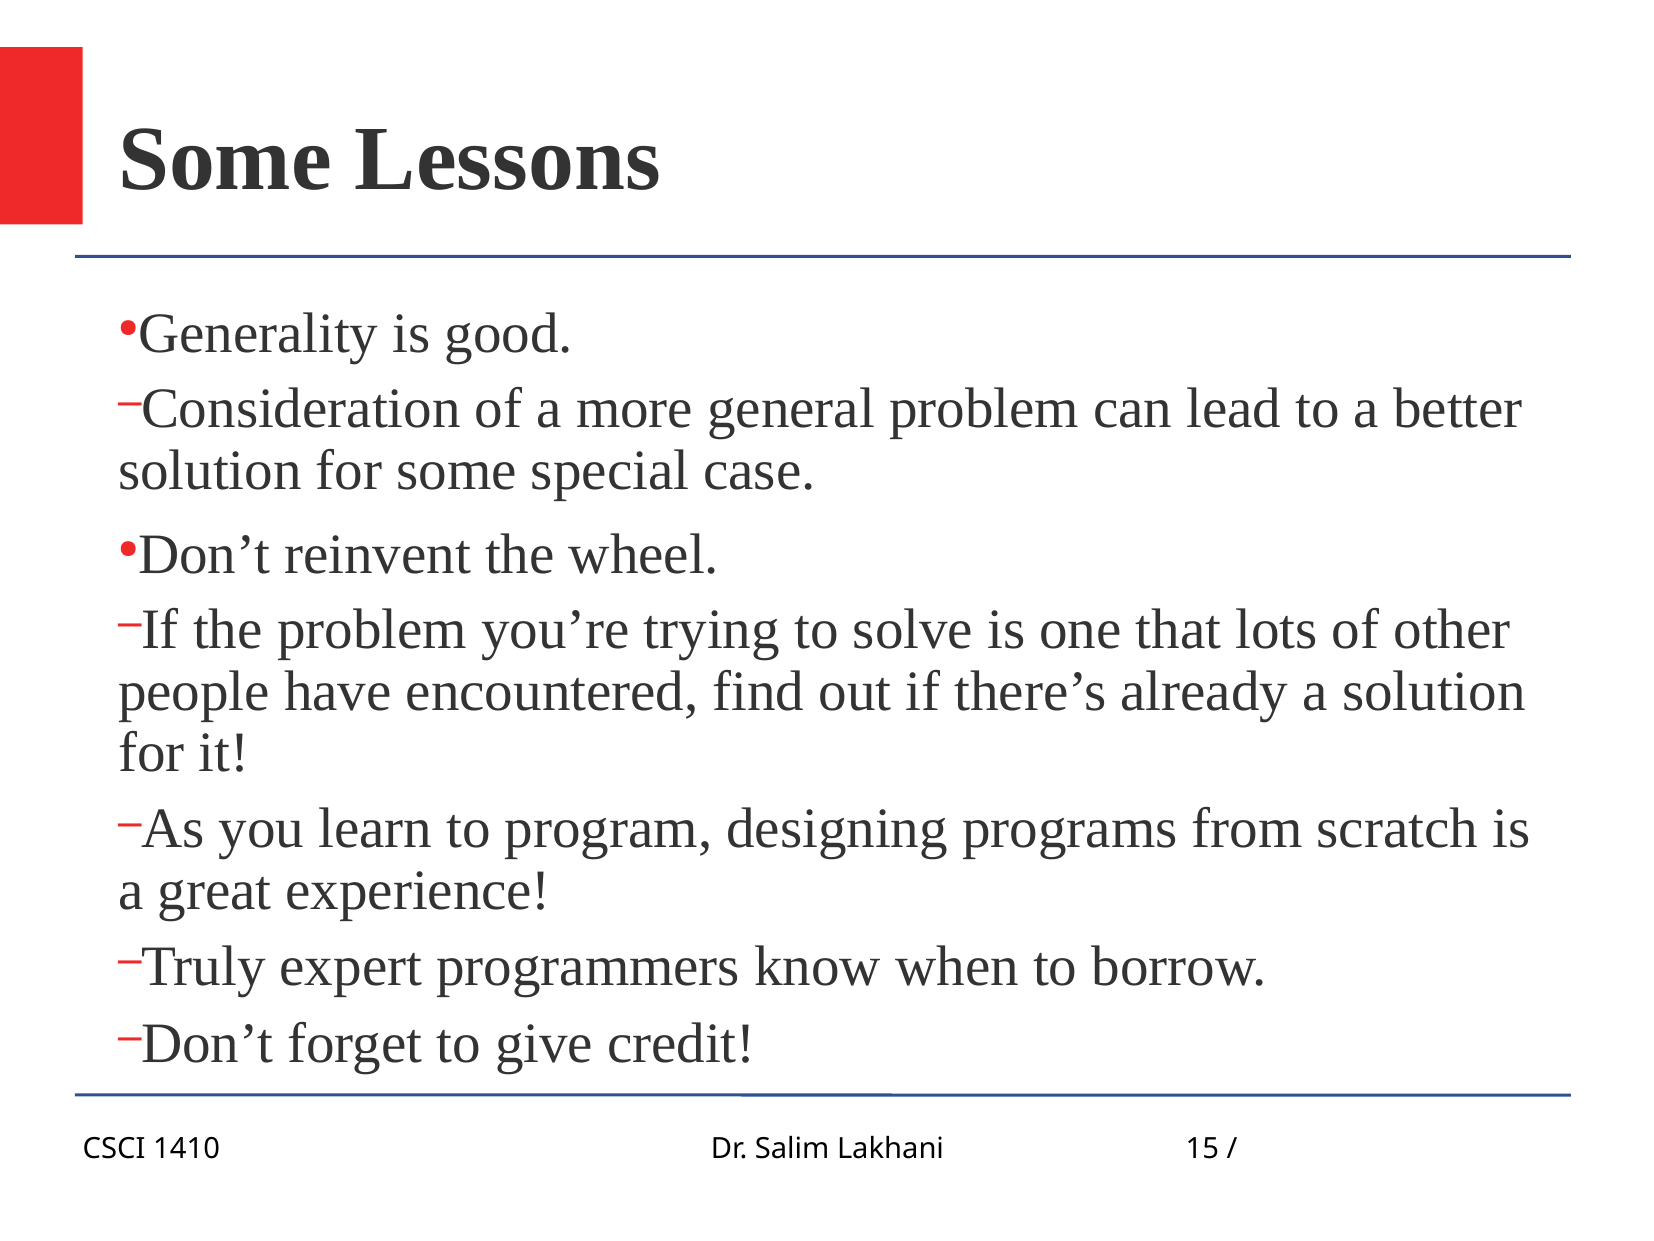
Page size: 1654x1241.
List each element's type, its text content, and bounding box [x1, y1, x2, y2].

title Some Lessons [118, 49, 1571, 257]
text_box Dr. Salim Lakhani [565, 1129, 1090, 1216]
text_box CSCI 1410 [82, 1129, 468, 1216]
list Generality is good. Consideration of a more general problem can lead to a better solution for some special case. Don’t reinvent the wheel. If the problem you’re trying to solve is one that lots of other people have encountered, find out if there’s already a solution for it! As you learn to program, designing programs from scratch is a great experience! Truly expert programmers know when to borrow. Don’t forget to give credit! [118, 295, 1536, 1080]
text_box / [1185, 1129, 1571, 1216]
